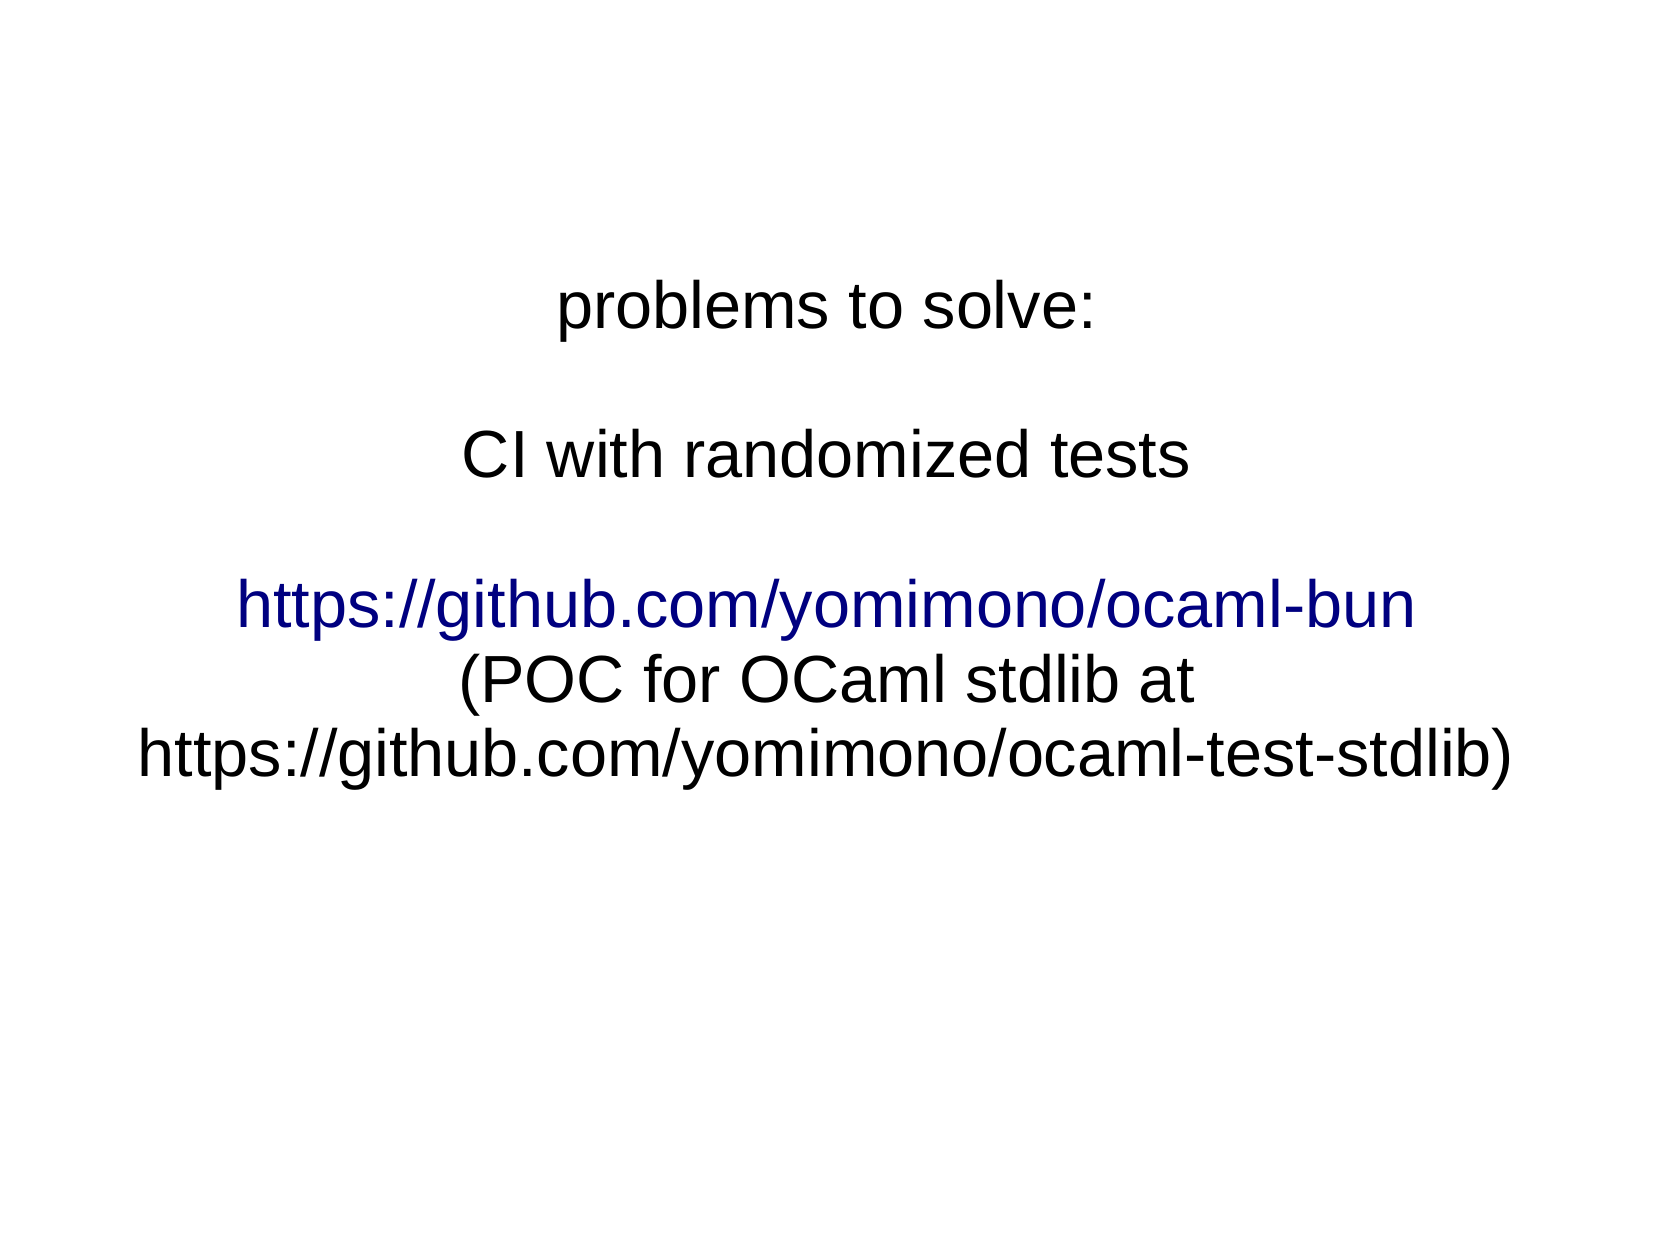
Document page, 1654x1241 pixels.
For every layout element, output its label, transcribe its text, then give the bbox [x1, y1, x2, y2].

subtitle problems to solve: CI with randomized tests https://github.com/yomimono/ocaml-bun (POC for OCaml stdlib at https://github.com/yomimono/ocaml-test-stdlib) [82, 49, 1571, 1010]
